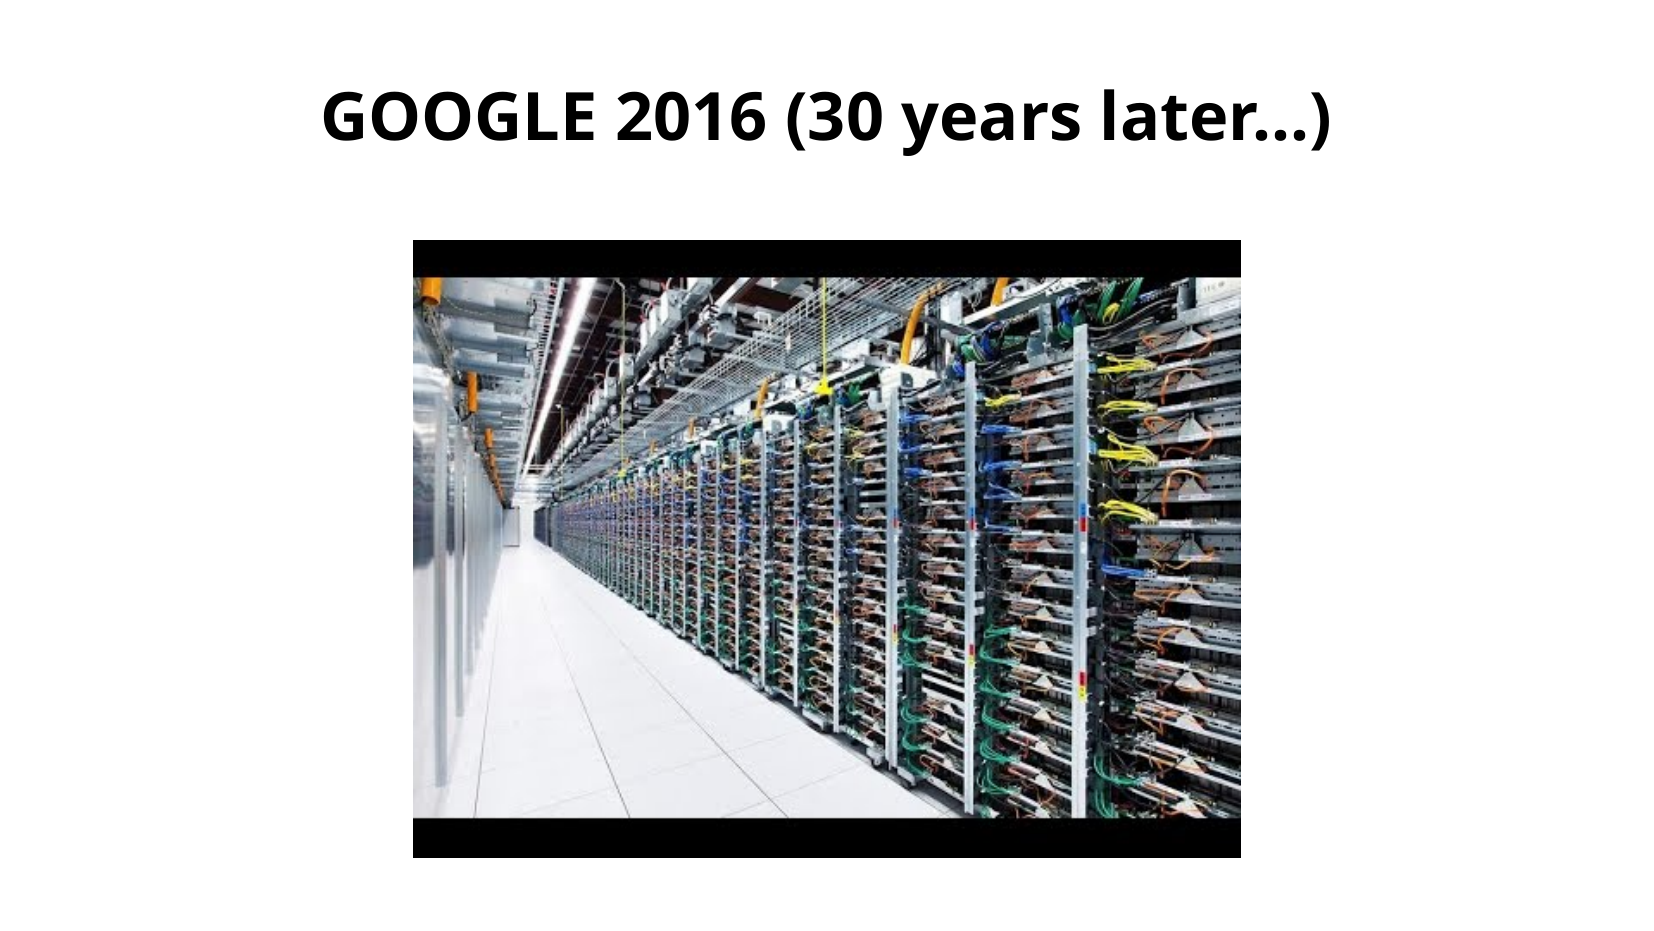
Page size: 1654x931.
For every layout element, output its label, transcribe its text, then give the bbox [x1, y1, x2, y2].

picture [413, 240, 1241, 858]
title GOOGLE 2016 (30 years later...) [82, 36, 1571, 193]
